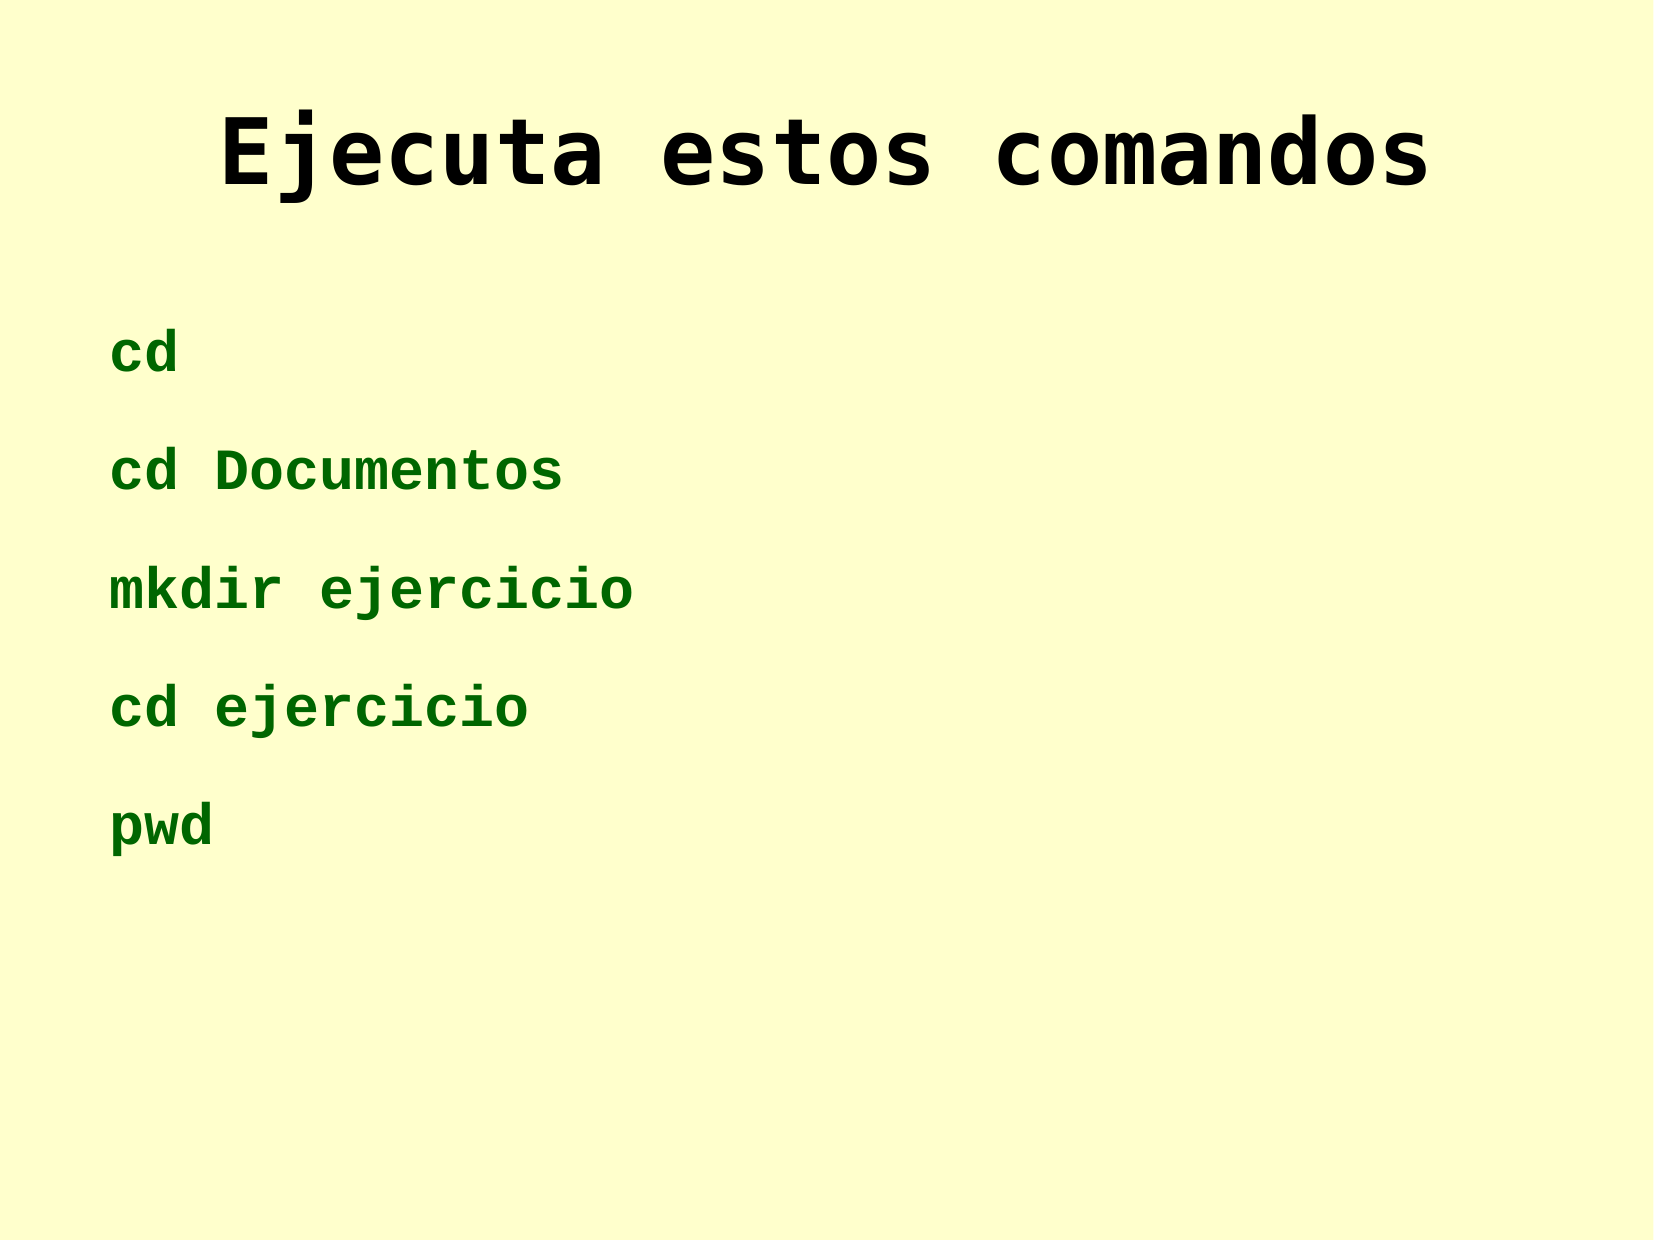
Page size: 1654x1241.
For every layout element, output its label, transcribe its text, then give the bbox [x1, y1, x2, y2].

text_box mkdir ejercicio [94, 556, 1548, 670]
text_box pwd [94, 788, 1548, 910]
text_box cd Documentos [94, 434, 1548, 556]
title Ejecuta estos comandos [82, 49, 1571, 257]
text_box cd [94, 316, 1548, 434]
text_box cd ejercicio [94, 670, 1548, 788]
